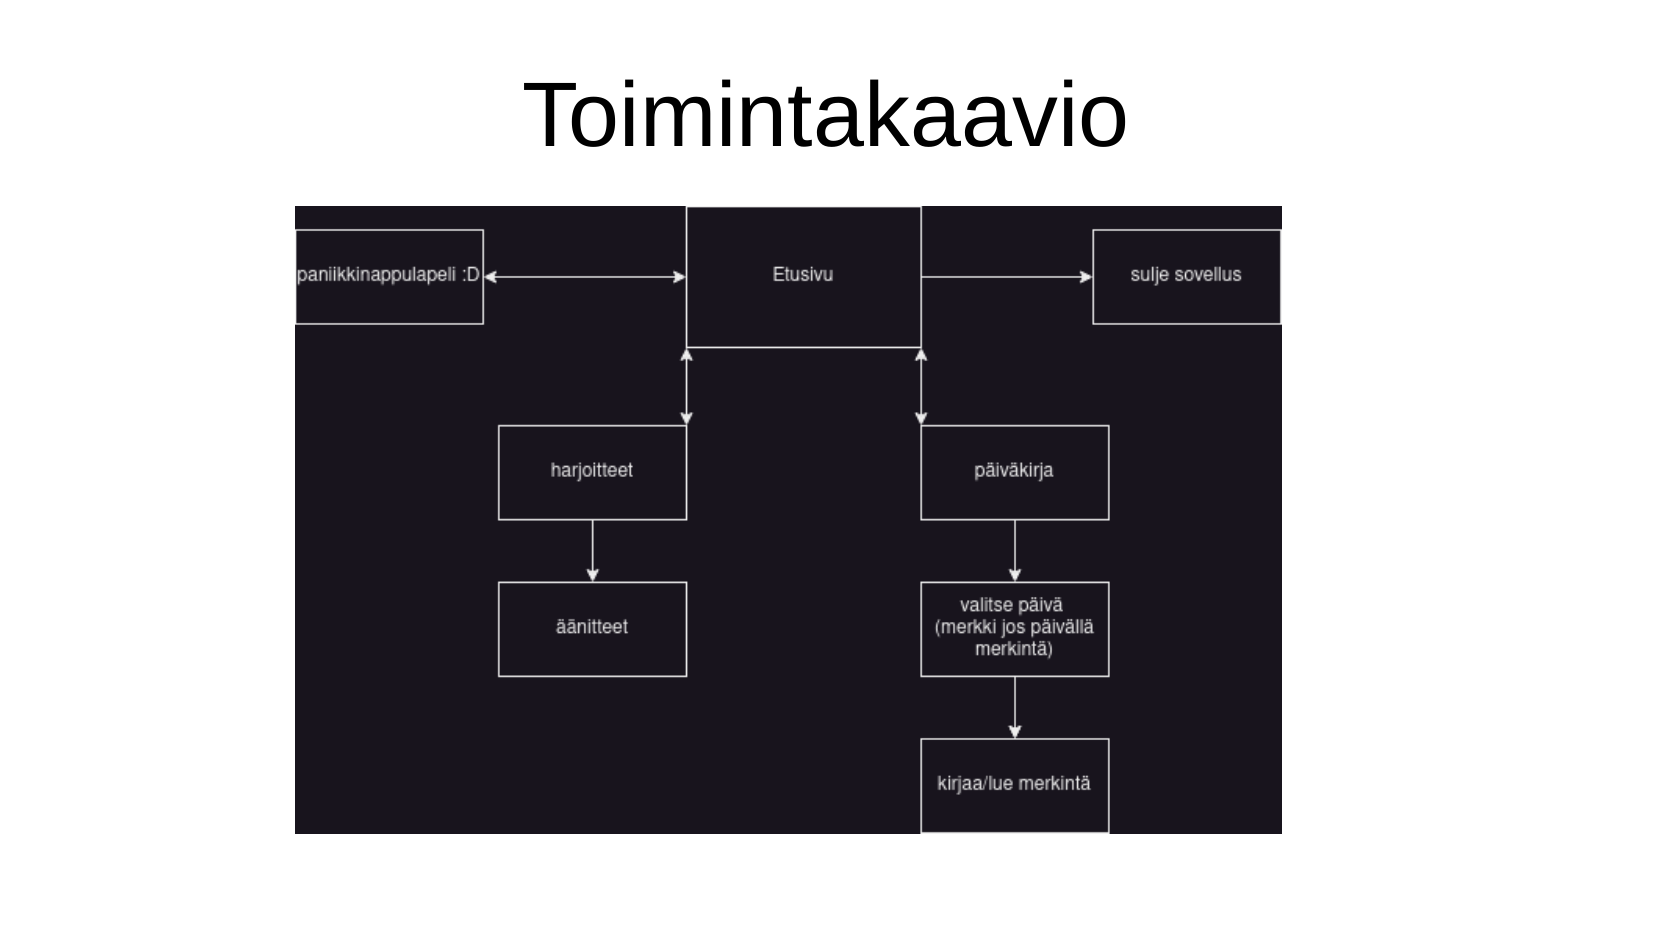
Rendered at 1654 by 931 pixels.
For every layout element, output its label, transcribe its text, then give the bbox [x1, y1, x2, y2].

picture [295, 206, 1282, 834]
title Toimintakaavio [82, 37, 1571, 193]
